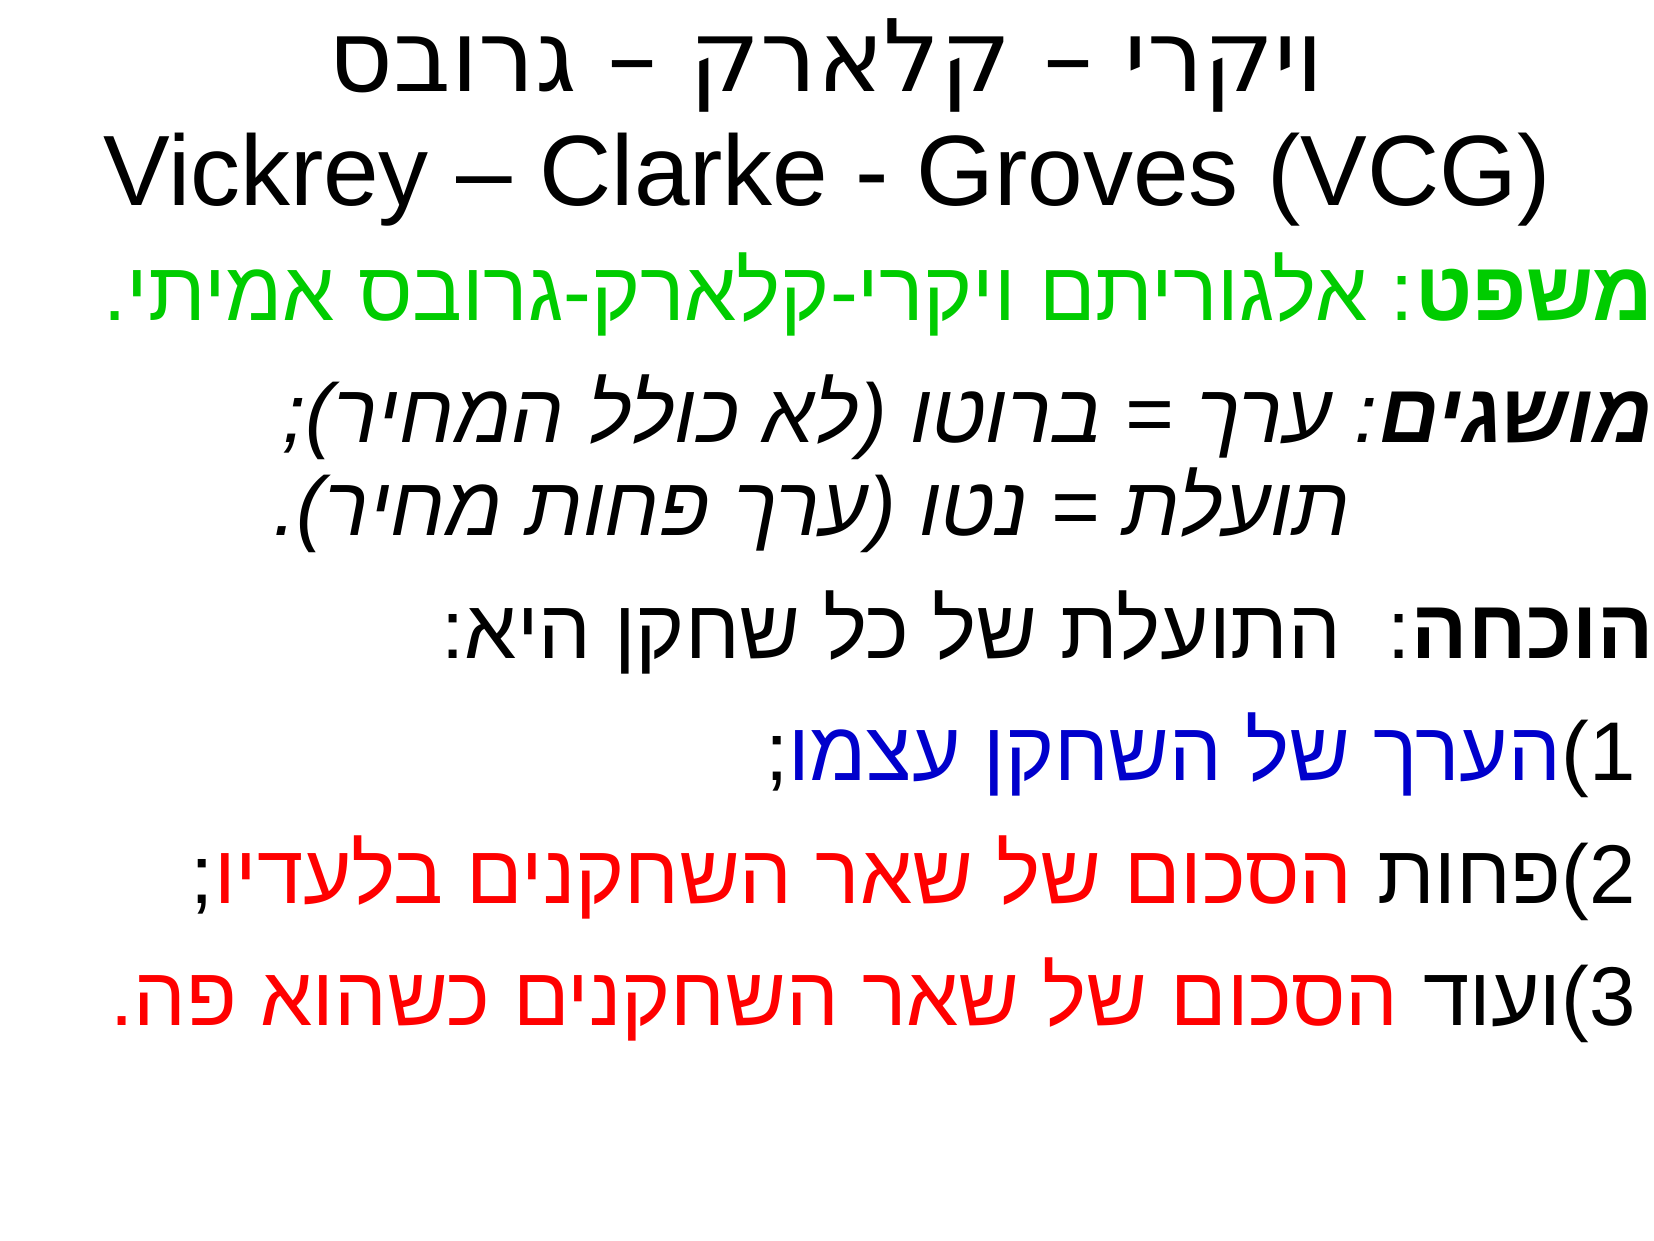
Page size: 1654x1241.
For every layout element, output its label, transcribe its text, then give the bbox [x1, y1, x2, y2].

title ויקרי – קלארק – גרובס Vickrey – Clarke - Groves (VCG) [0, 0, 1654, 227]
list משפט: אלגוריתם ויקרי-קלארק-גרובס אמיתי. מושגים: ערך = ברוטו (לא כולל המחיר); תועלת = נטו (ערך פחות מחיר). הוכחה: התועלת של כל שחקן היא: הערך של השחקן עצמו; פחות הסכום של שאר השחקנים בלעדיו; ועוד הסכום של שאר השחקנים כשהוא פה. [0, 244, 1654, 1216]
